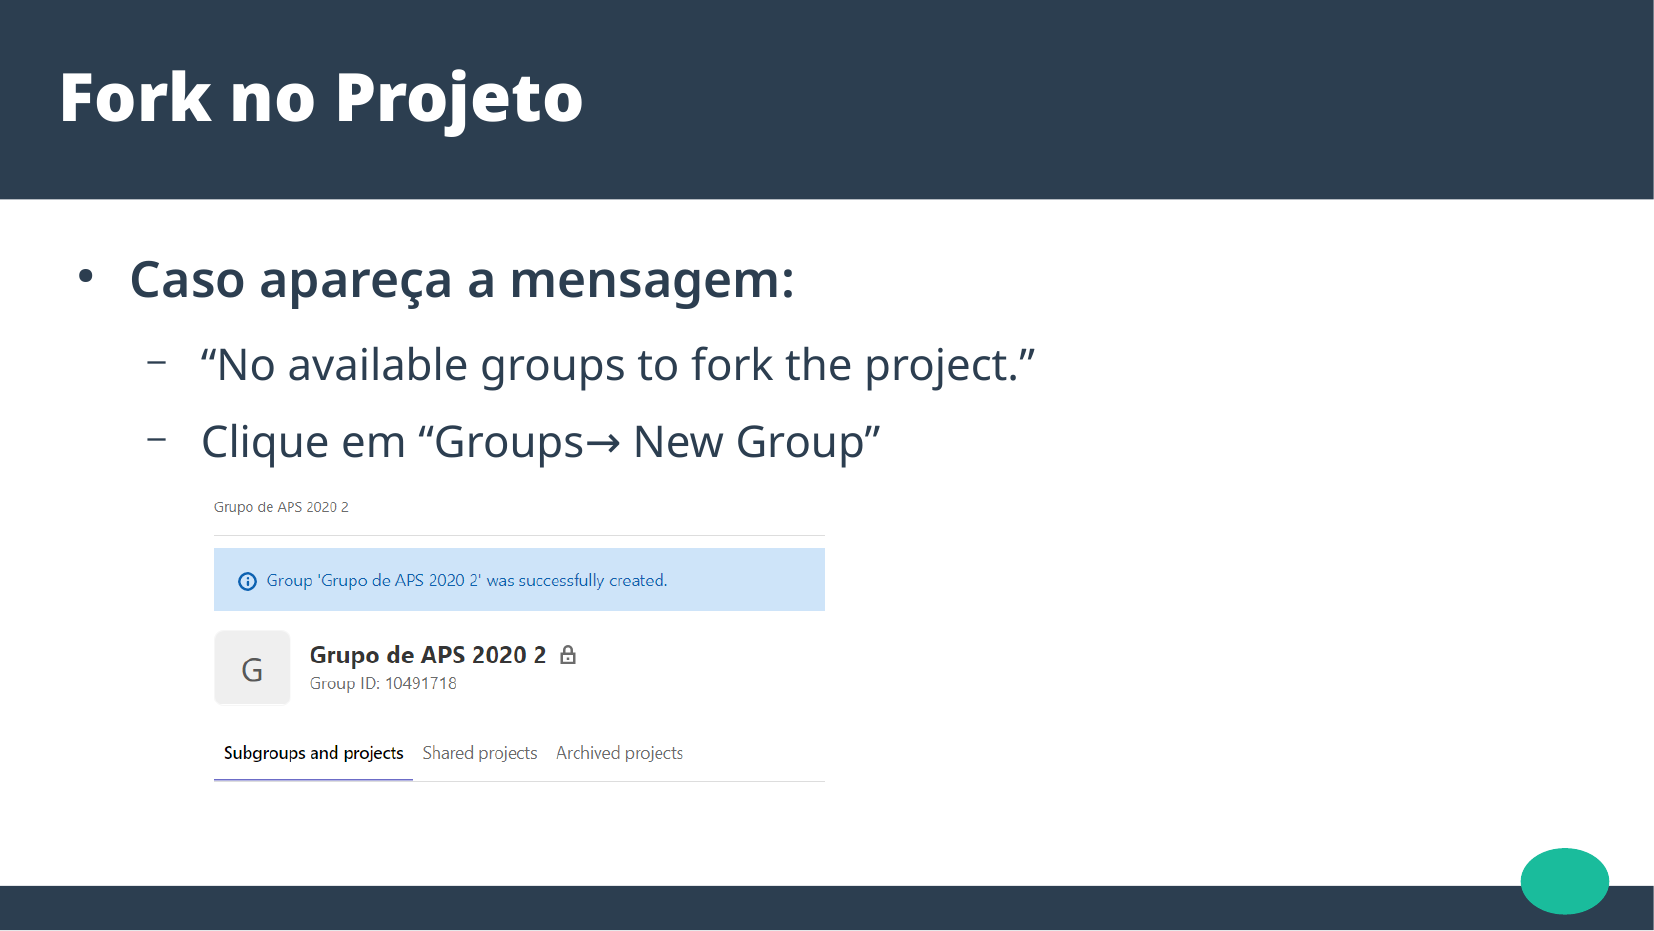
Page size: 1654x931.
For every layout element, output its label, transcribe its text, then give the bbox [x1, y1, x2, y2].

picture [188, 484, 825, 820]
title Fork no Projeto [59, 37, 1595, 156]
list Caso apareça a mensagem: “No available groups to fork the project.” Clique em “Groups→ New Group” [59, 243, 1595, 864]
